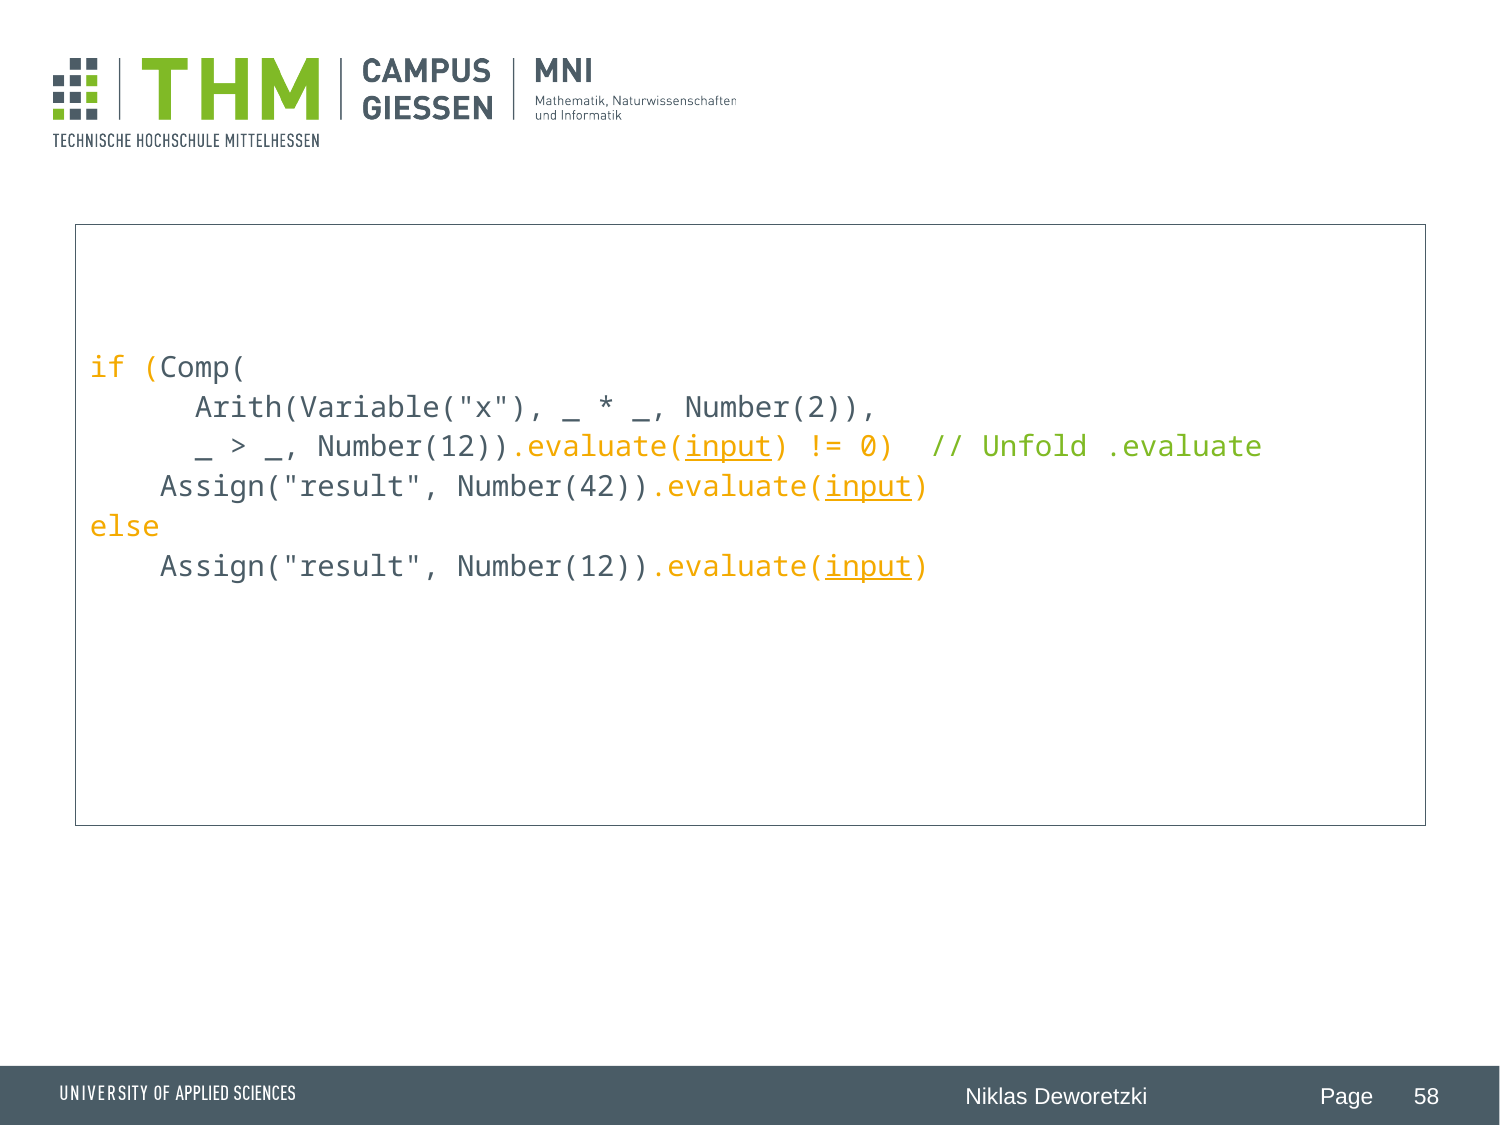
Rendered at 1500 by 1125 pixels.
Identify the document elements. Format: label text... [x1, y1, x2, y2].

slide_number <number> [1376, 1073, 1455, 1118]
text_box if (Comp( Arith(Variable("x"), _ * _, Number(2)), _ > _, Number(12)).evaluate(input) != 0) // Unfold .evaluate Assign("result", Number(42)).evaluate(input) else Assign("result", Number(12)).evaluate(input) [75, 224, 1426, 826]
picture [53, 58, 736, 147]
picture [59, 1082, 296, 1104]
